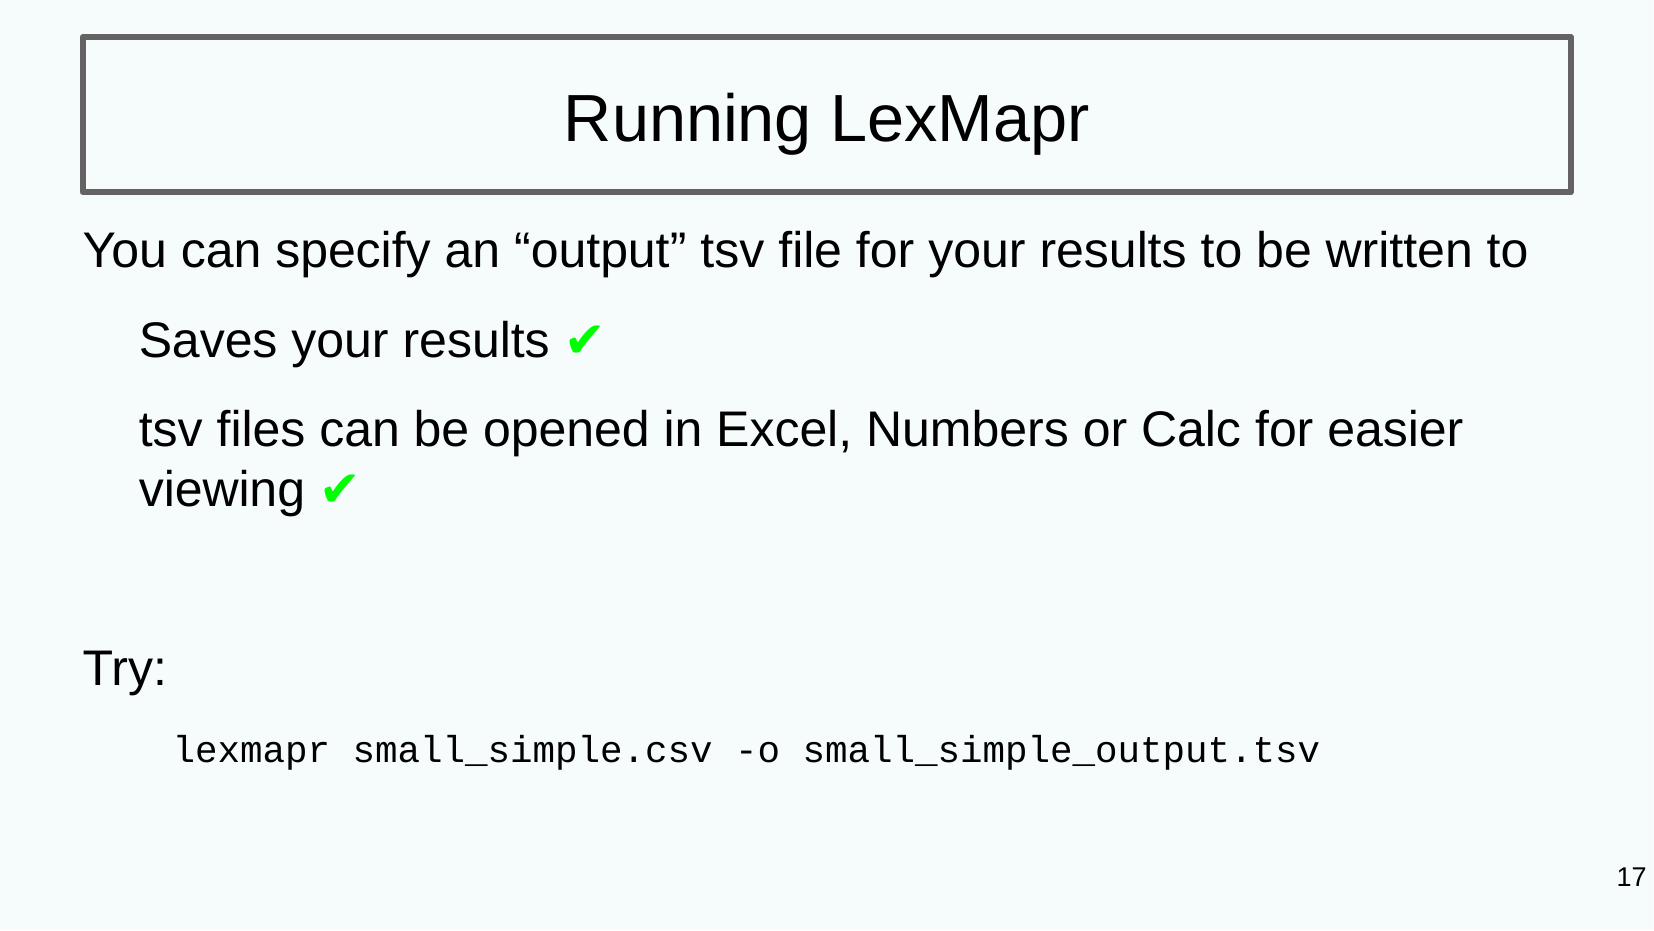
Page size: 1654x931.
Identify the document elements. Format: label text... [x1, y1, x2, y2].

text_box You can specify an “output” tsv file for your results to be written to Saves your results ✔ tsv files can be opened in Excel, Numbers or Calc for easier viewing ✔ Try: lexmapr small_simple.csv -o small_simple_output.tsv [82, 217, 1571, 757]
slide_number <number> [1547, 859, 1647, 931]
text_box Running LexMapr [82, 37, 1571, 193]
